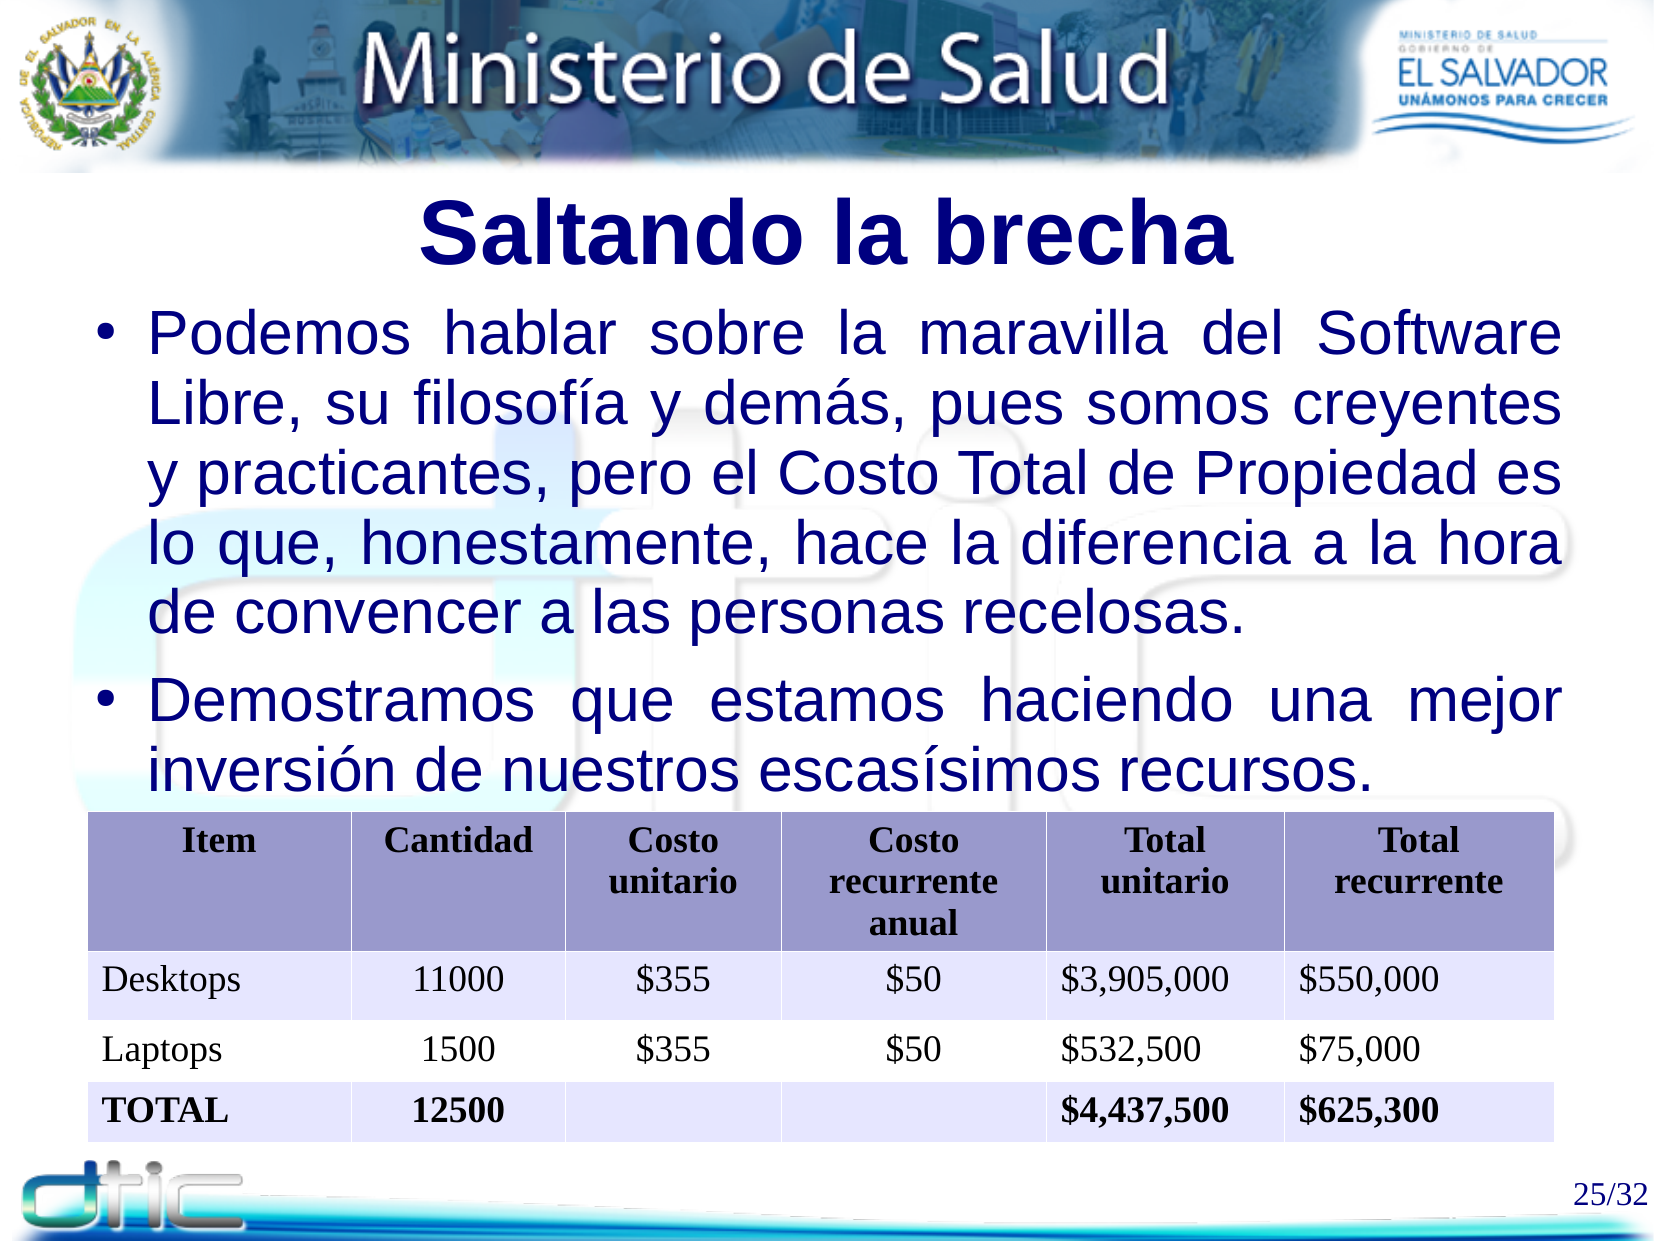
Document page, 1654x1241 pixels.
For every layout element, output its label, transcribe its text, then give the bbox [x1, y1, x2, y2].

table_header Item [88, 812, 351, 951]
table_cell $532,500 [1047, 1021, 1284, 1081]
table_cell $50 [782, 952, 1046, 1020]
picture [0, 0, 1654, 161]
table_cell Laptops [88, 1021, 351, 1081]
title Saltando la brecha [0, 161, 1654, 304]
table_cell $550,000 [1285, 952, 1554, 1020]
table_cell [782, 1082, 1046, 1142]
table_cell $50 [782, 1021, 1046, 1081]
text_box <número>/32 [1322, 1175, 1650, 1240]
table_header Costo recurrente anual [782, 812, 1046, 951]
list Podemos hablar sobre la maravilla del Software Libre, su filosofía y demás, pues somos creyentes y practicantes, pero el Costo Total de Propiedad es lo que, honestamente, hace la diferencia a la hora de convencer a las personas recelosas. Demostramos que estamos haciendo una mejor inversión de nuestros escasísimos recursos. [76, 298, 1565, 816]
table_cell [566, 1082, 781, 1142]
table_header Total recurrente [1285, 812, 1554, 951]
table_cell $4,437,500 [1047, 1082, 1284, 1142]
table_cell $625,300 [1285, 1082, 1554, 1142]
picture [12, 1160, 1654, 1241]
table_header Total unitario [1047, 812, 1284, 951]
table_cell Desktops [88, 952, 351, 1020]
table_cell 11000 [352, 952, 565, 1020]
table_cell $3,905,000 [1047, 952, 1284, 1020]
table_cell 1500 [352, 1021, 565, 1081]
table_cell 12500 [352, 1082, 565, 1142]
table_cell $75,000 [1285, 1021, 1554, 1081]
table_header Costo unitario [566, 812, 781, 951]
table_cell $355 [566, 1021, 781, 1081]
table_header Cantidad [352, 812, 565, 951]
table_cell $355 [566, 952, 781, 1020]
table_cell TOTAL [88, 1082, 351, 1142]
